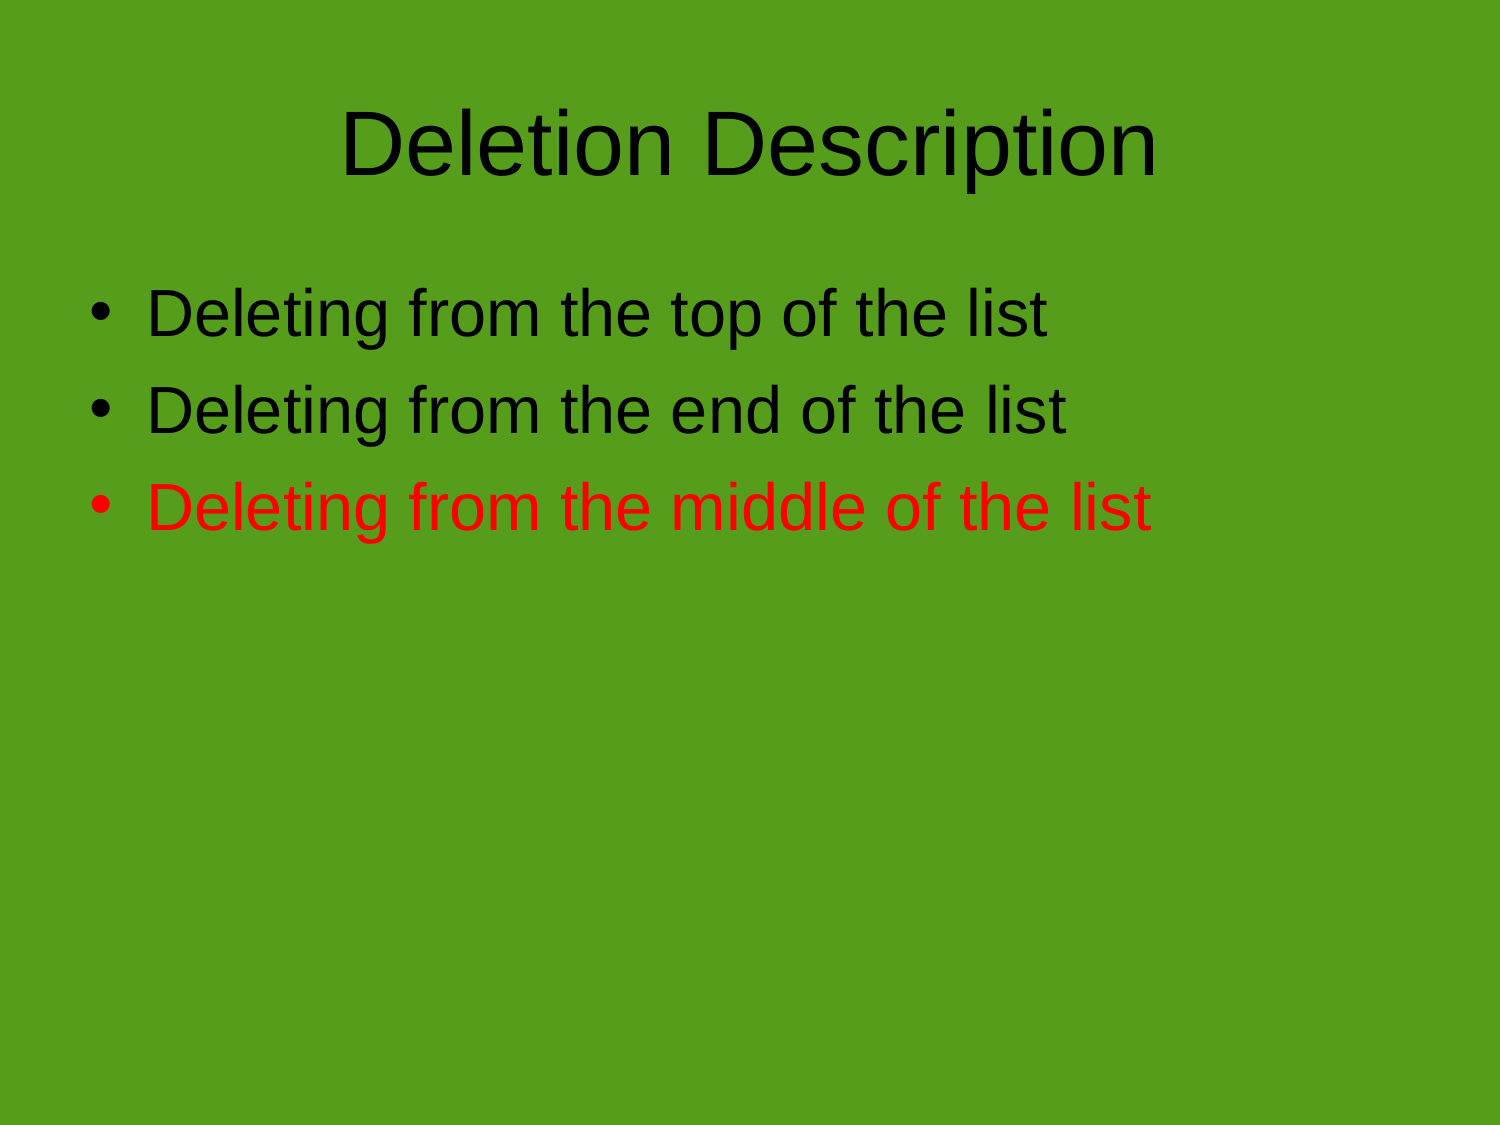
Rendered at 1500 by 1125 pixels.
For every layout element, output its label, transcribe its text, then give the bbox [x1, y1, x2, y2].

list Deleting from the top of the list Deleting from the end of the list Deleting from the middle of the list [75, 262, 1426, 1005]
title Deletion Description [75, 45, 1426, 233]
